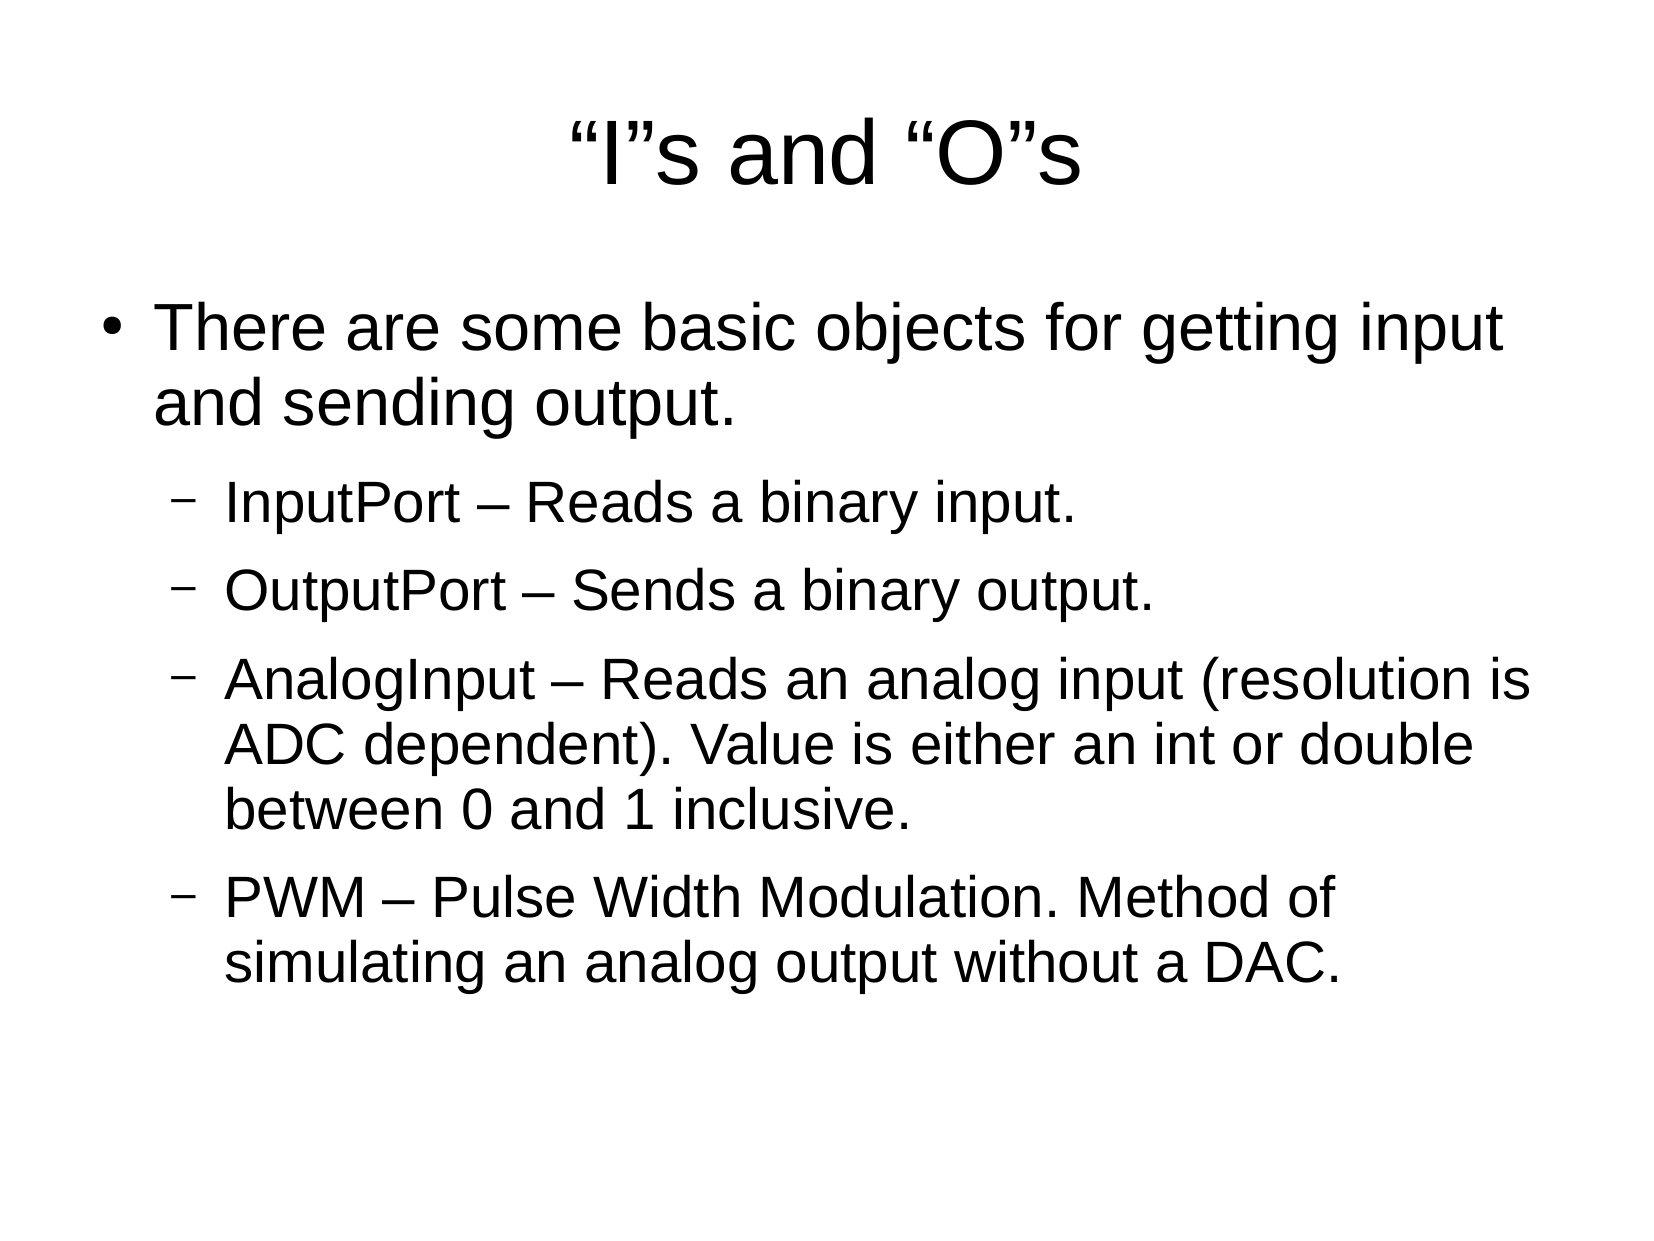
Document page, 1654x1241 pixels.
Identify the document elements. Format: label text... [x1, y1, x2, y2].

list There are some basic objects for getting input and sending output. InputPort – Reads a binary input. OutputPort – Sends a binary output. AnalogInput – Reads an analog input (resolution is ADC dependent). Value is either an int or double between 0 and 1 inclusive. PWM – Pulse Width Modulation. Method of simulating an analog output without a DAC. [82, 290, 1571, 1010]
title “I”s and “O”s [82, 49, 1571, 257]
